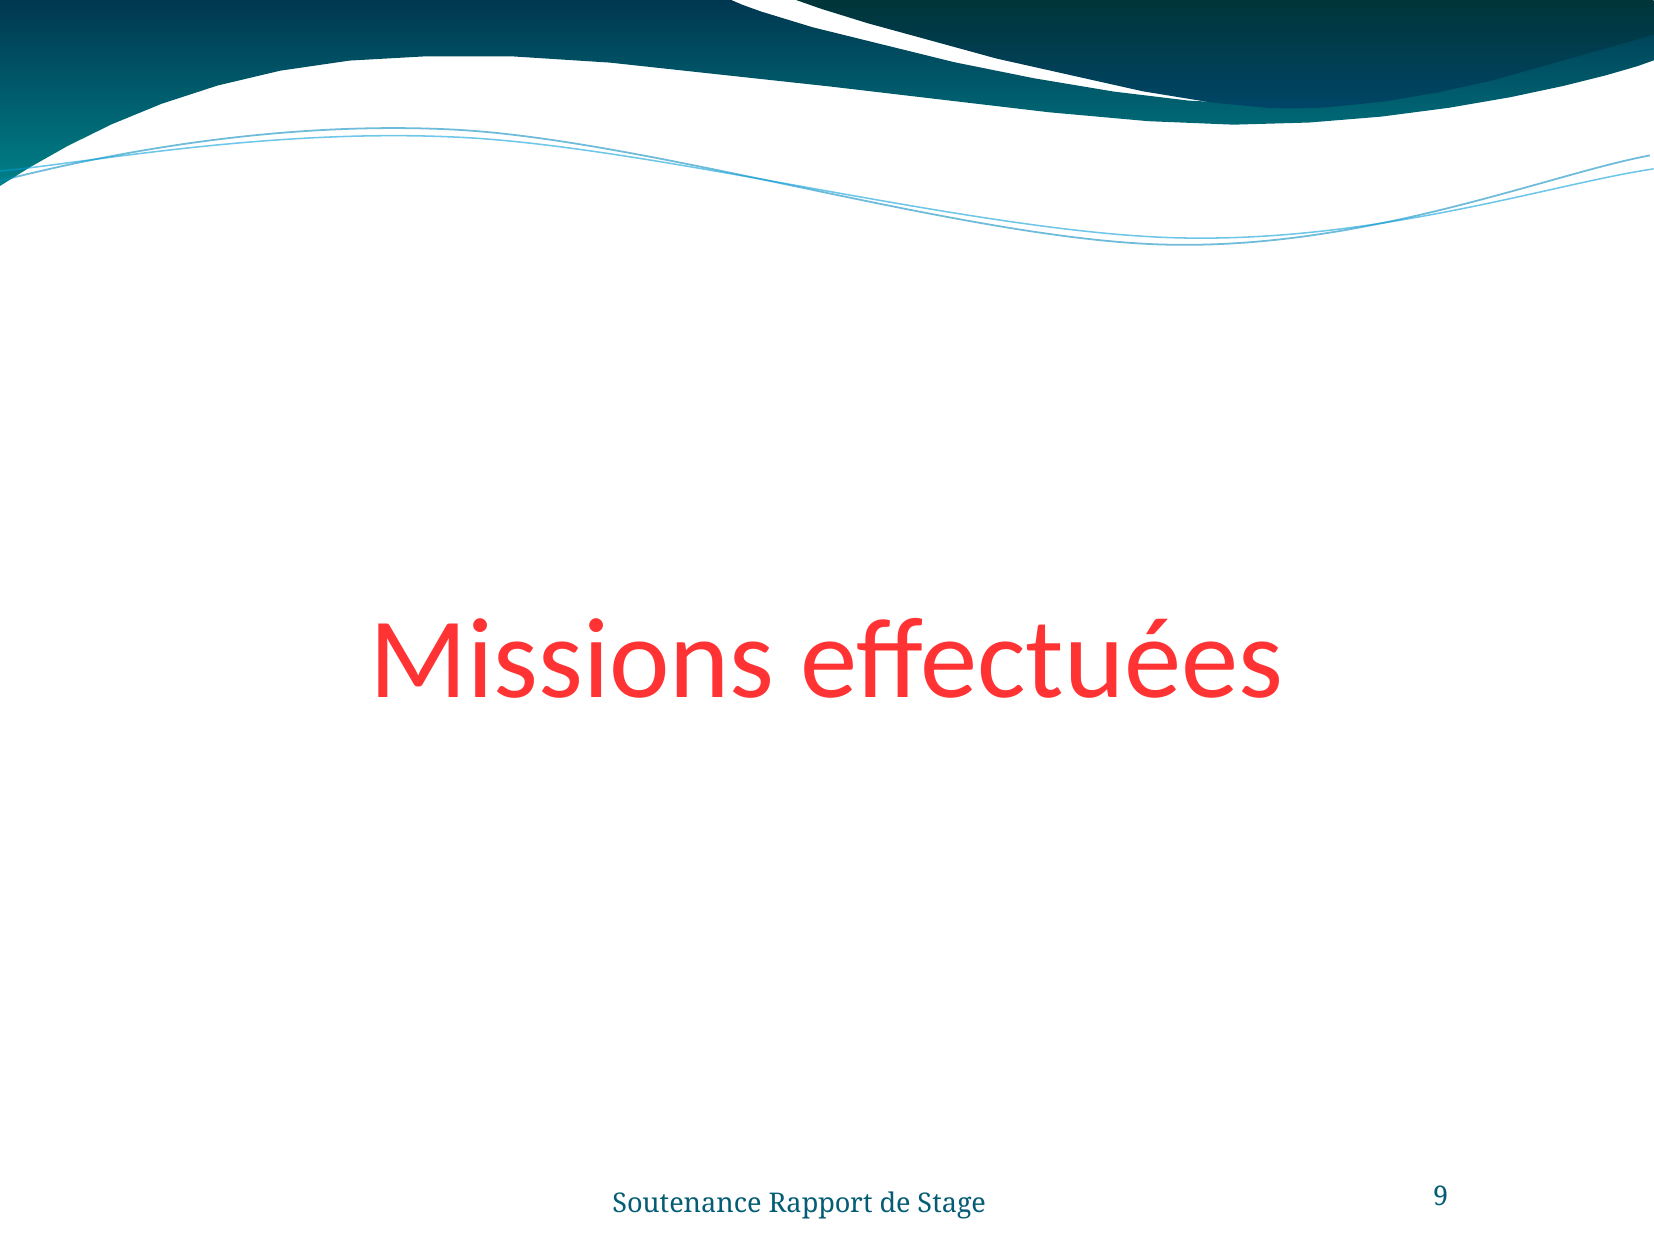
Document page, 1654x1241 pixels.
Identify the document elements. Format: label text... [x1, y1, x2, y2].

title Missions effectuées [82, 513, 1571, 721]
text_box Soutenance Rapport de Stage [496, 1151, 1103, 1218]
text_box <numéro> [1433, 1149, 1571, 1216]
